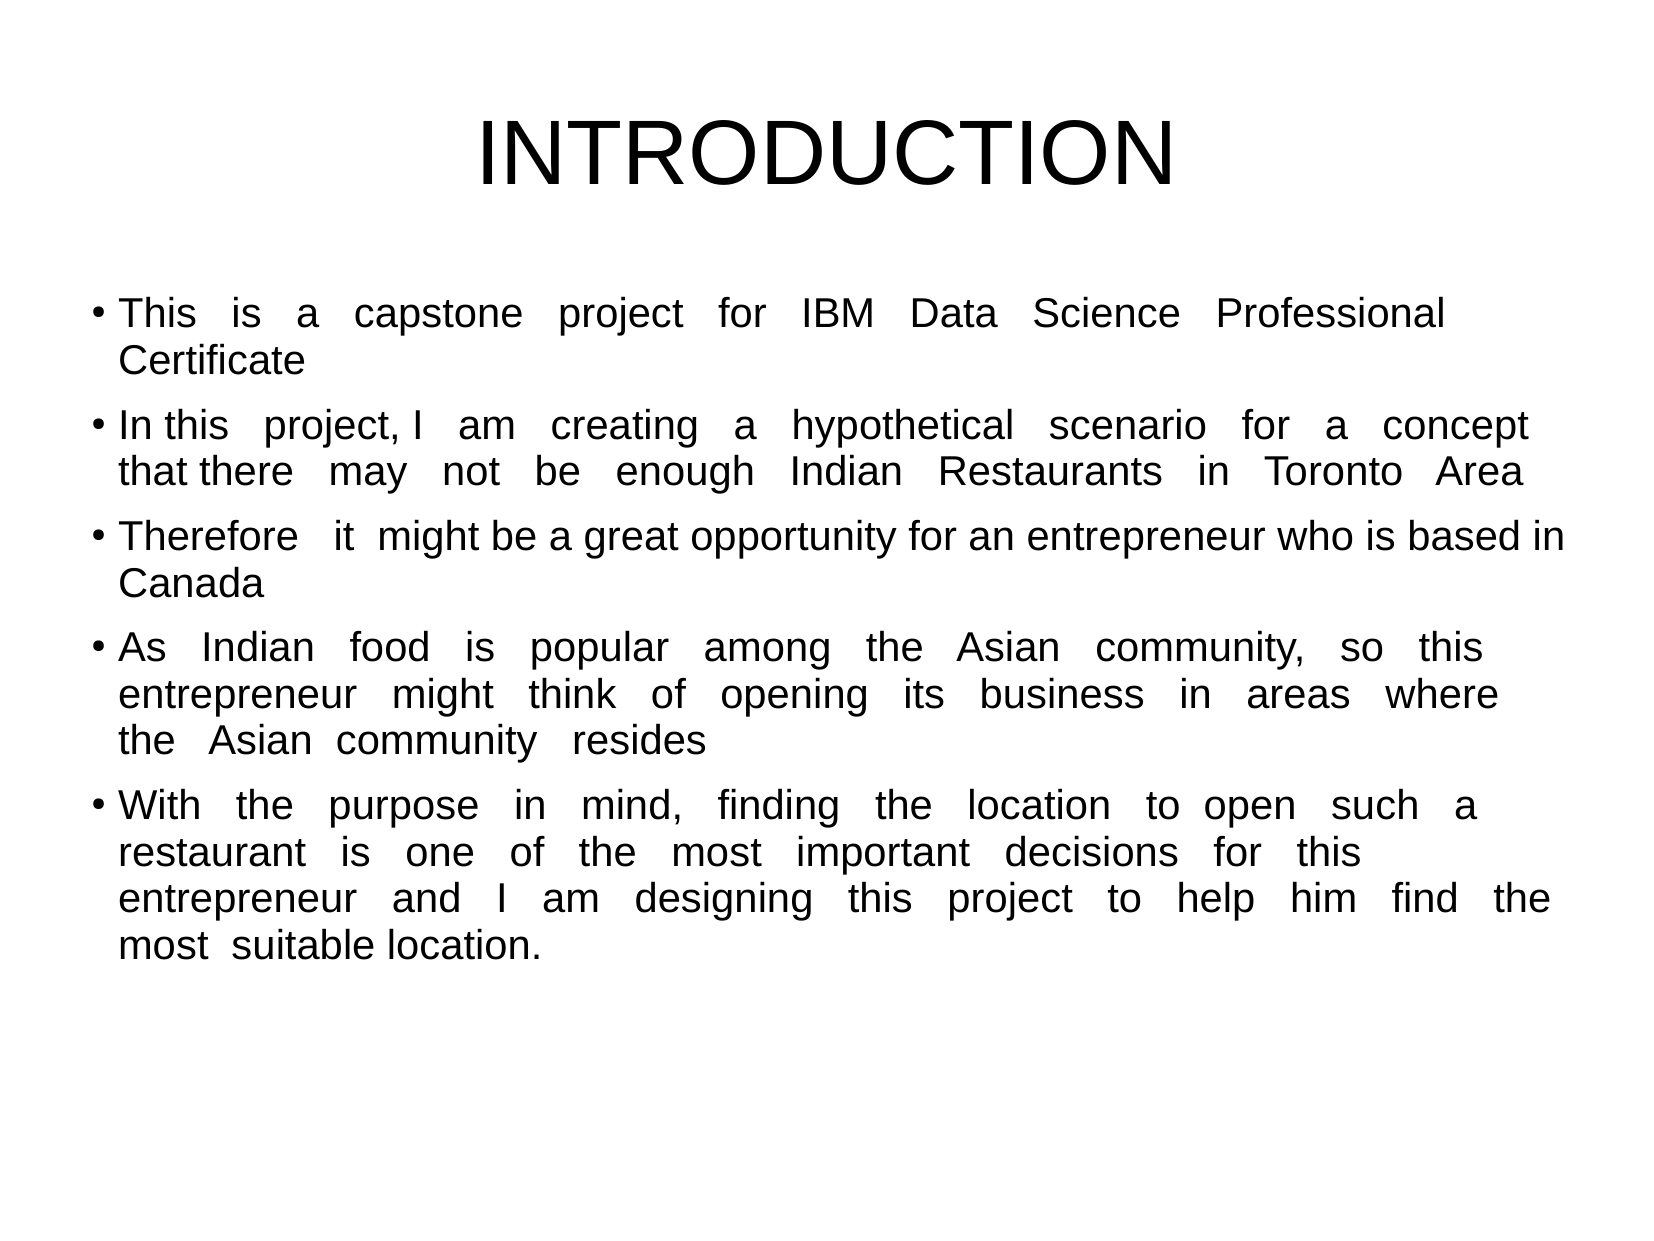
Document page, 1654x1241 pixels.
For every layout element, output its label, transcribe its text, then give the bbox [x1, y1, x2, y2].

title INTRODUCTION [82, 49, 1571, 257]
list This is a capstone project for IBM Data Science Professional Certificate In this project, I am creating a hypothetical scenario for a concept that there may not be enough Indian Restaurants in Toronto Area Therefore it might be a great opportunity for an entrepreneur who is based in Canada As Indian food is popular among the Asian community, so this entrepreneur might think of opening its business in areas where the Asian community resides With the purpose in mind, finding the location to open such a restaurant is one of the most important decisions for this entrepreneur and I am designing this project to help him find the most suitable location. [82, 290, 1571, 1010]
